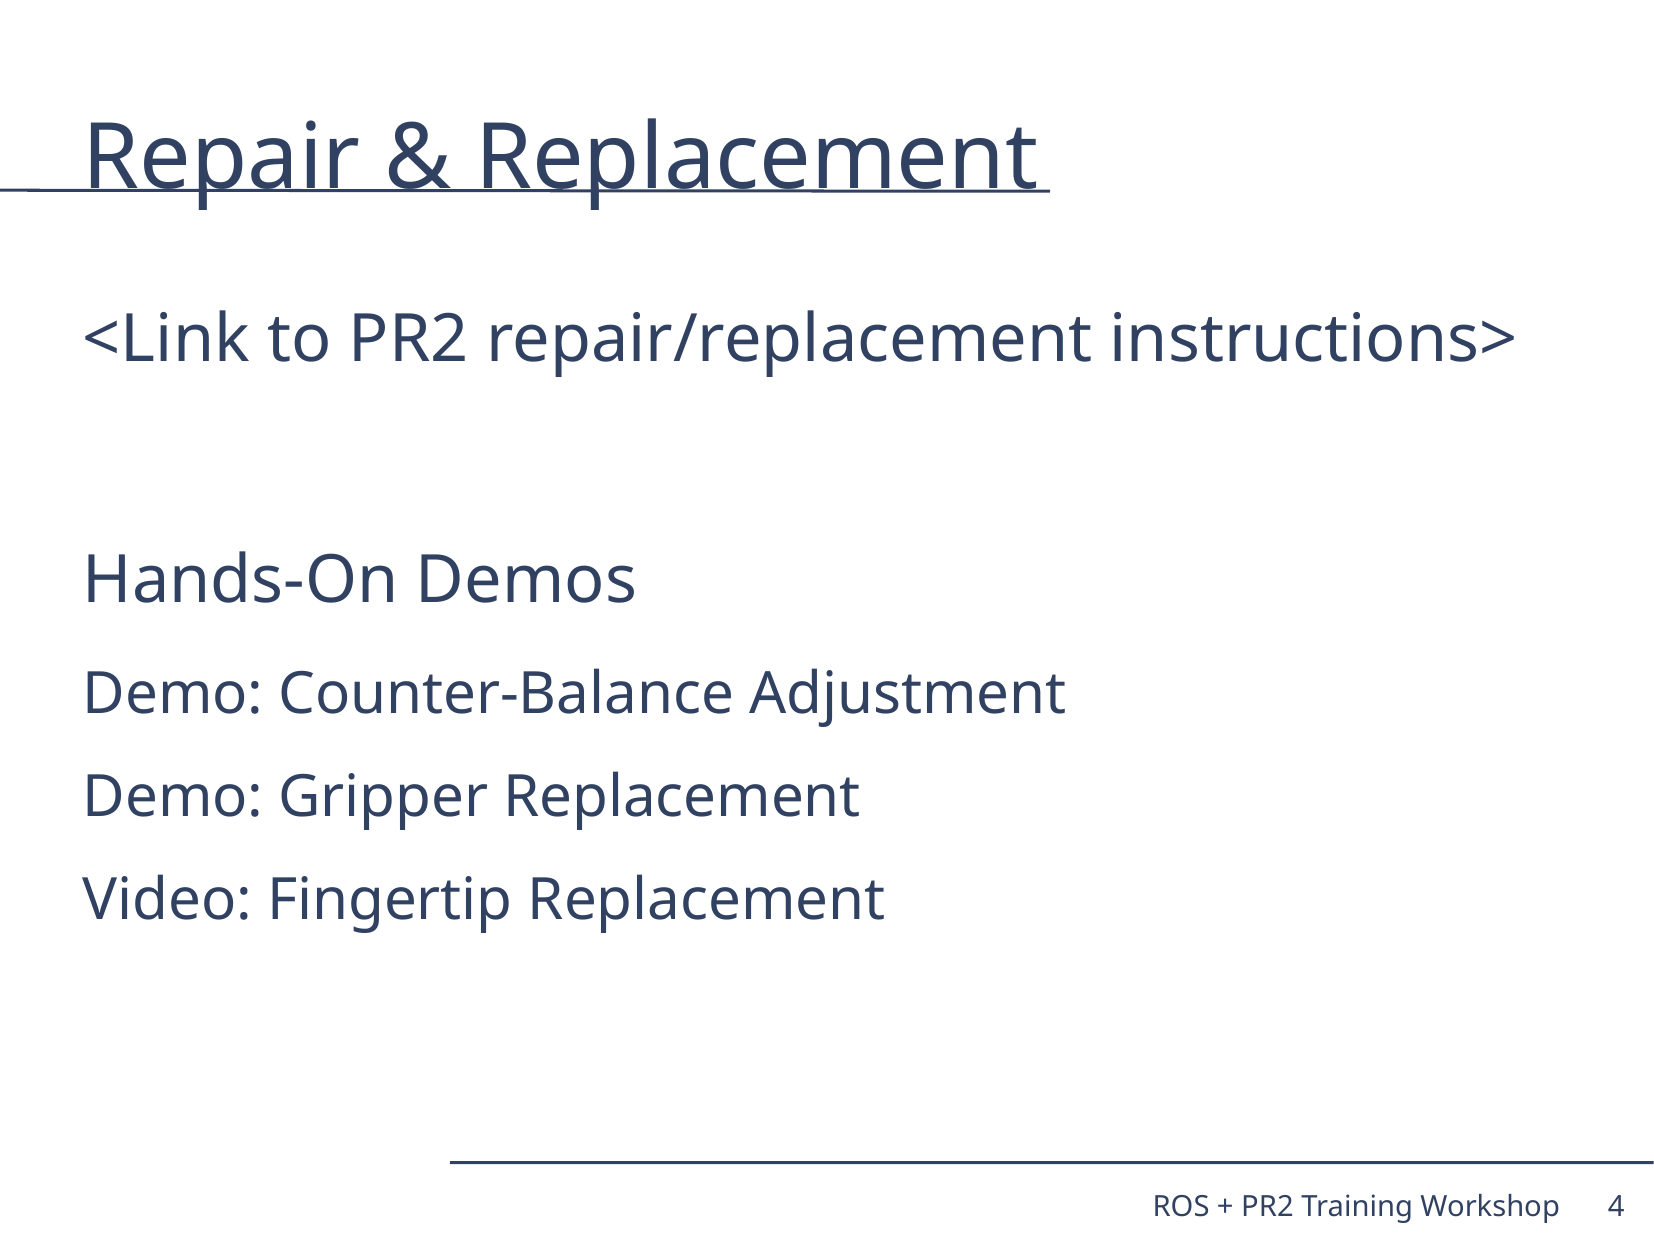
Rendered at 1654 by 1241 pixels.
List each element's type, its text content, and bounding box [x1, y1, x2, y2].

title Repair & Replacement [82, 49, 1571, 257]
list <Link to PR2 repair/replacement instructions> Hands-On Demos Demo: Counter-Balance Adjustment Demo: Gripper Replacement Video: Fingertip Replacement [82, 290, 1571, 1109]
